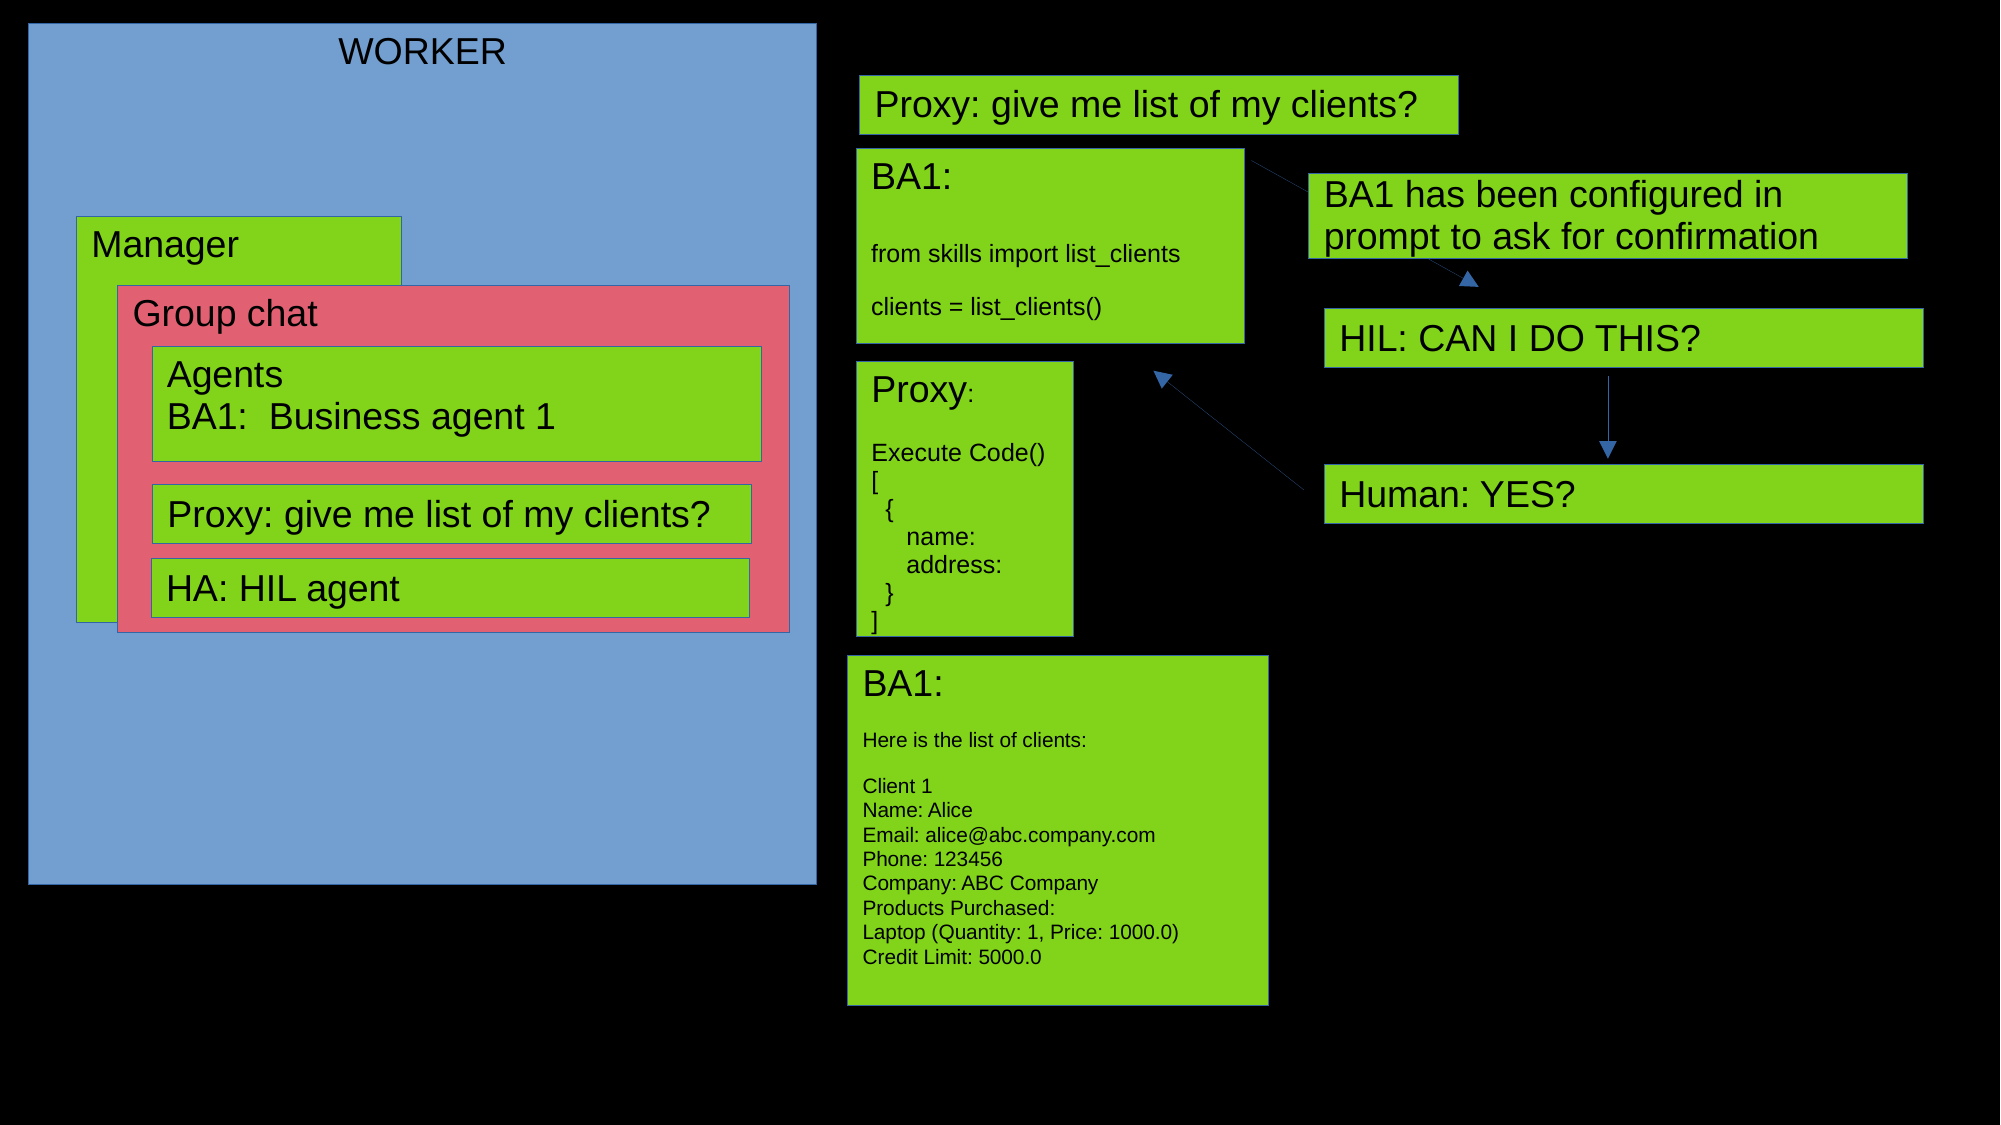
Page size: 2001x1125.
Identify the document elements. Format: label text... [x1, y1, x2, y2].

text_box HIL: CAN I DO THIS? [1324, 308, 1924, 368]
text_box Proxy: give me list of my clients? [859, 75, 1459, 135]
text_box Group chat [117, 285, 790, 633]
text_box Agents BA1: Business agent 1 [152, 346, 762, 462]
text_box BA1 has been configured in prompt to ask for confirmation [1308, 173, 1908, 259]
text_box Human: YES? [1324, 464, 1924, 524]
text_box BA1: Here is the list of clients: Client 1 Name: Alice Email: alice@abc.company.com Phone: 123456 Company: ABC Company Products Purchased: Laptop (Quantity: 1, Price: 1000.0) Credit Limit: 5000.0 [847, 655, 1269, 1006]
text_box Proxy: give me list of my clients? [152, 484, 752, 544]
text_box Proxy: Execute Code() [ { name: address: } ] [856, 361, 1074, 637]
text_box WORKER [28, 23, 817, 885]
text_box HA: HIL agent [151, 558, 750, 618]
text_box Manager [76, 216, 402, 623]
text_box BA1: from skills import list_clients clients = list_clients() [856, 148, 1245, 344]
